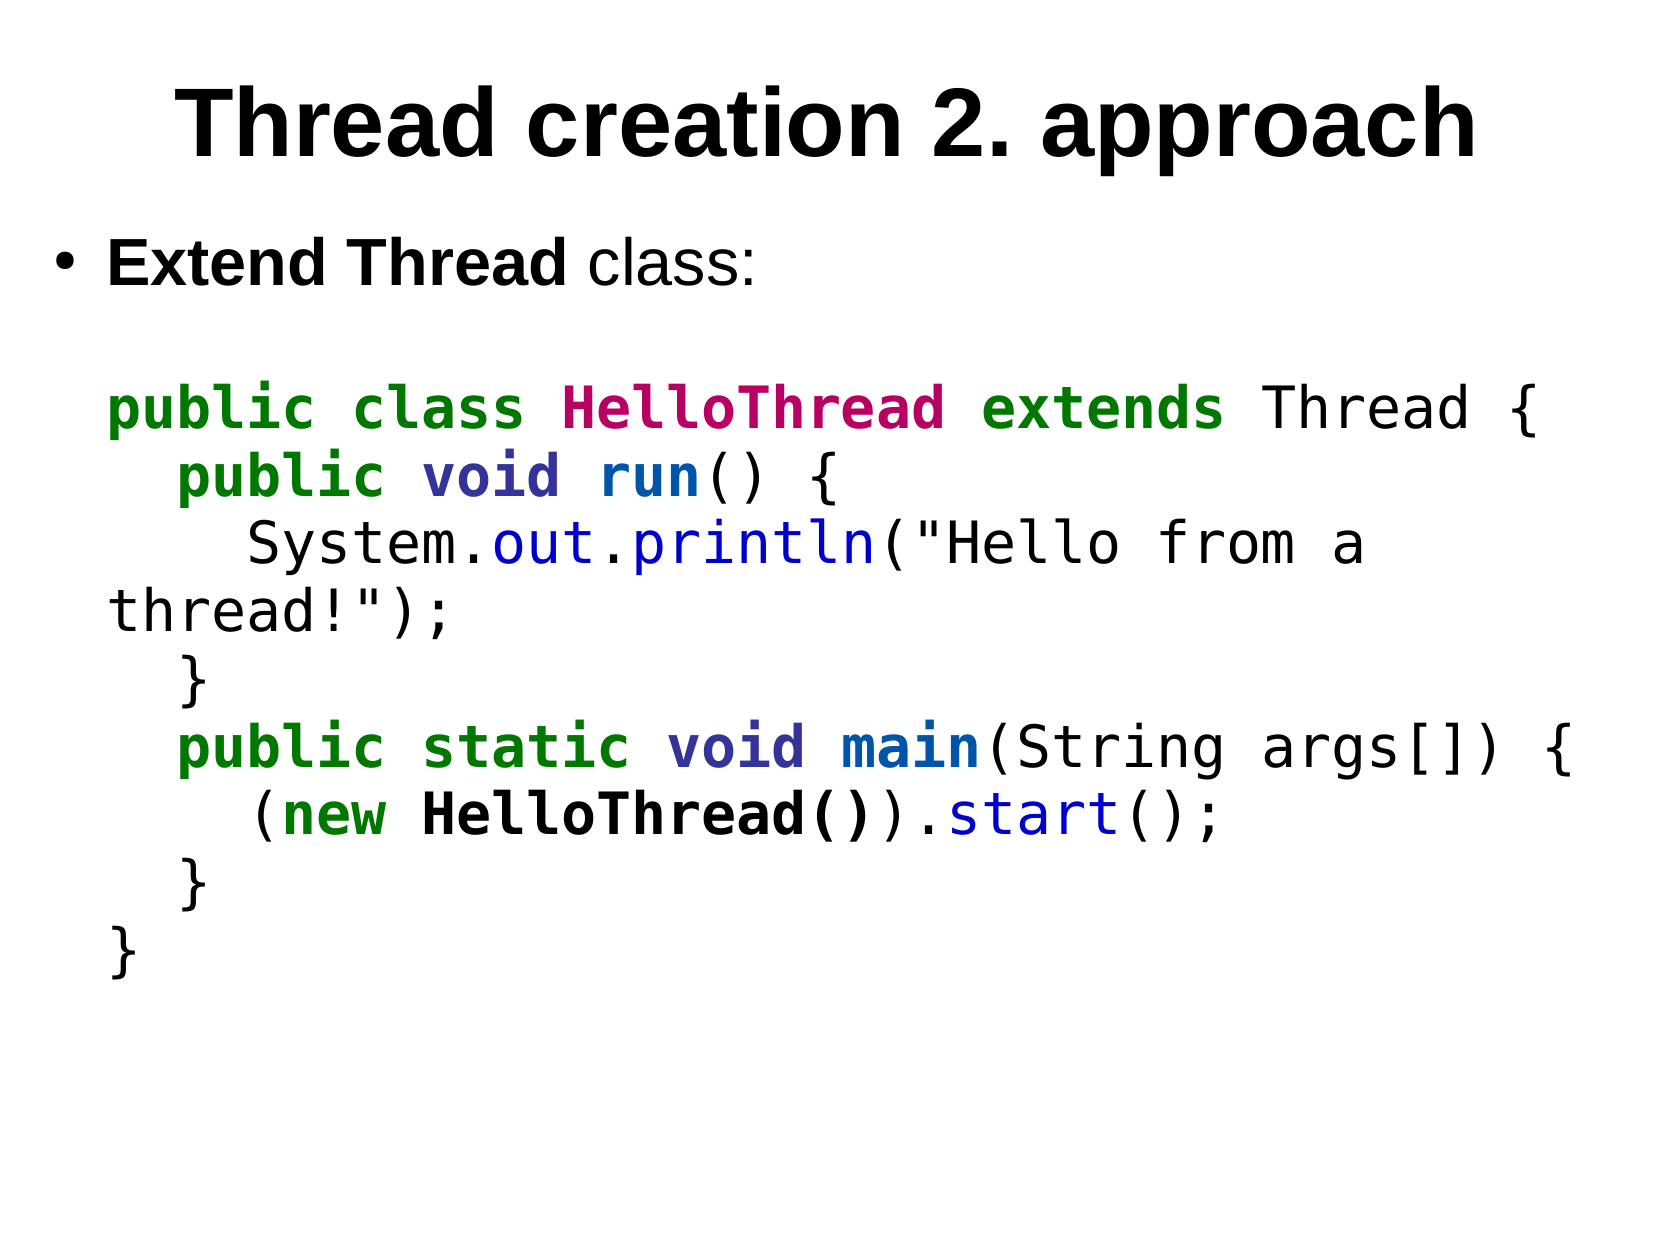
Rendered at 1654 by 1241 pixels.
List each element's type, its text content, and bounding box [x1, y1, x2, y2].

list Extend Thread class: public class HelloThread extends Thread { public void run() { System.out.println("Hello from a thread!"); } public static void main(String args[]) { (new HelloThread()).start(); } } [35, 225, 1630, 1186]
title Thread creation 2. approach [82, 49, 1571, 196]
